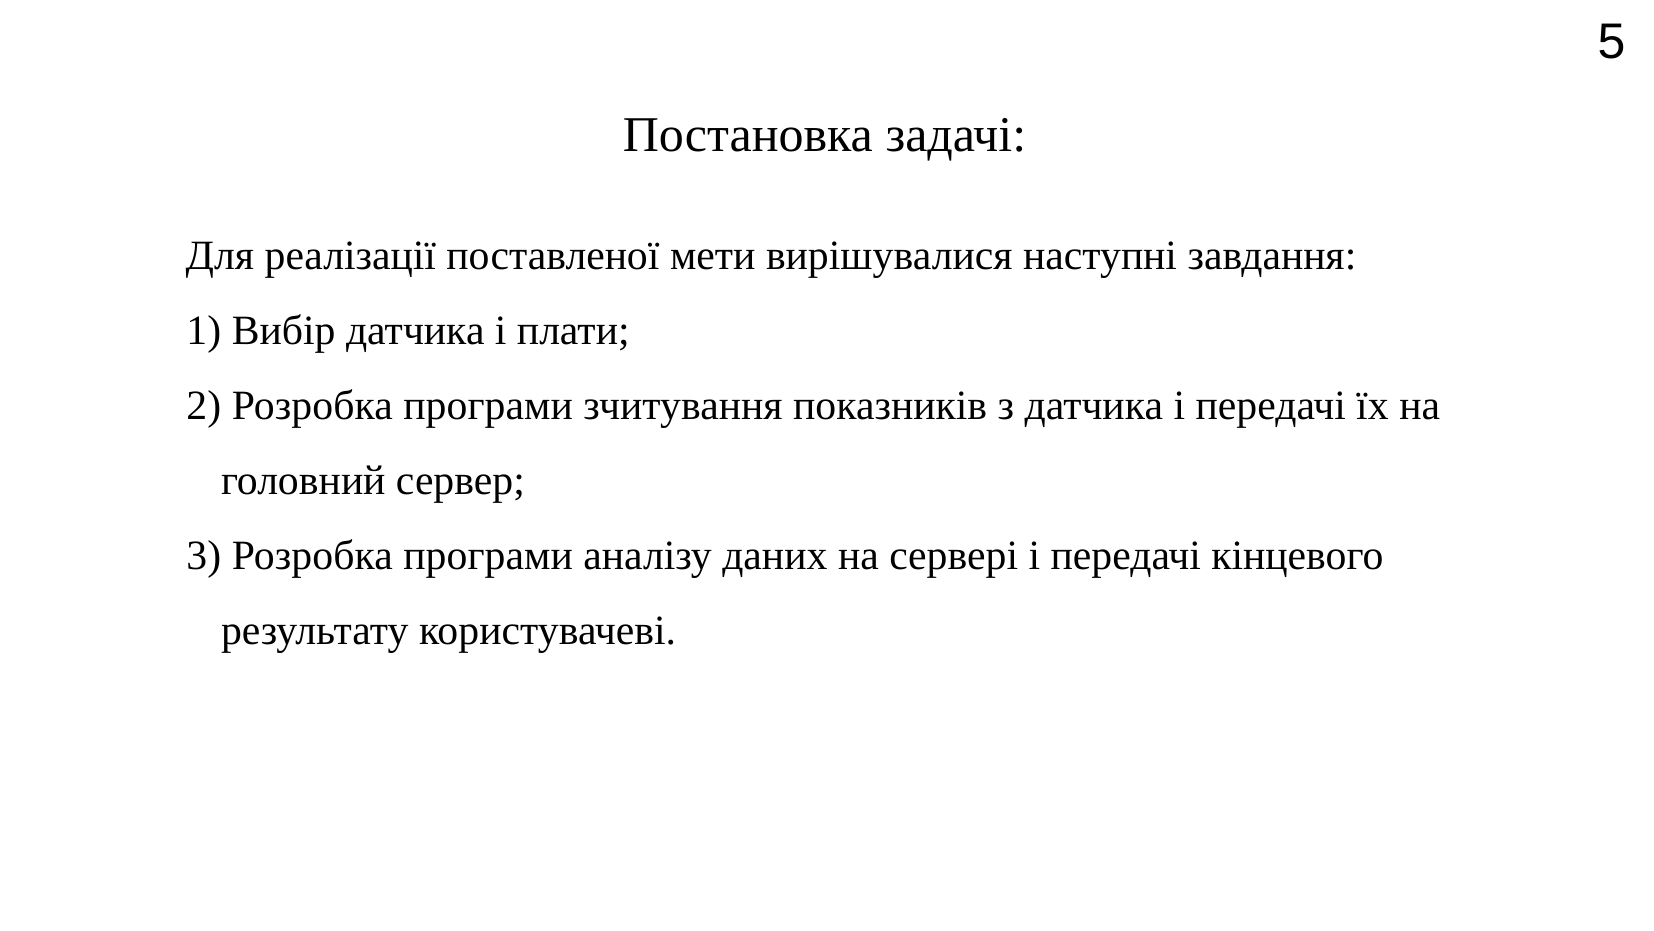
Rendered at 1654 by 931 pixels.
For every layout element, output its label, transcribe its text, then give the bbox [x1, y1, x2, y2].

text_box Для реалізації поставленої мети вирішувалися наступні завдання: Вибір датчика і плати; Розробка програми зчитування показників з датчика і передачі їх на головний сервер; Розробка програми аналізу даних на сервері і передачі кінцевого результату користувачеві. [170, 195, 1482, 660]
text_box Постановка задачі: [608, 94, 1045, 170]
text_box <номер> [1582, 0, 1654, 76]
